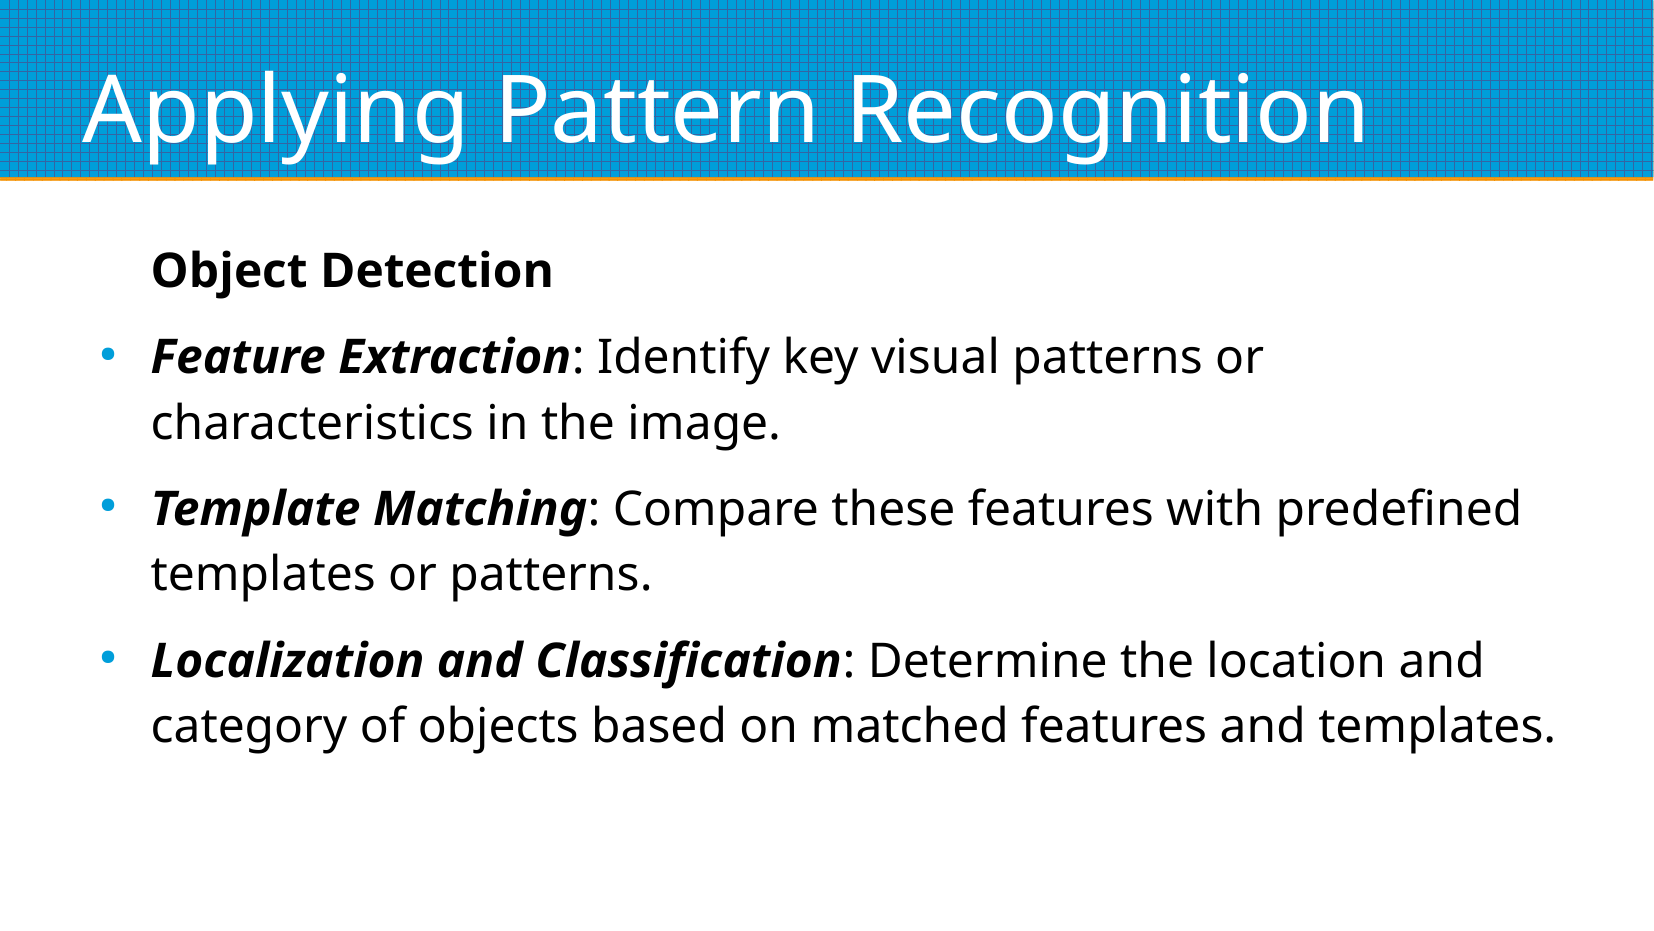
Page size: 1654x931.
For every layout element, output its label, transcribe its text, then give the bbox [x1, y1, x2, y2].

title Applying Pattern Recognition [82, 14, 1571, 171]
list Object Detection Feature Extraction: Identify key visual patterns or characteristics in the image. Template Matching: Compare these features with predefined templates or patterns. Localization and Classification: Determine the location and category of objects based on matched features and templates. [82, 236, 1563, 811]
